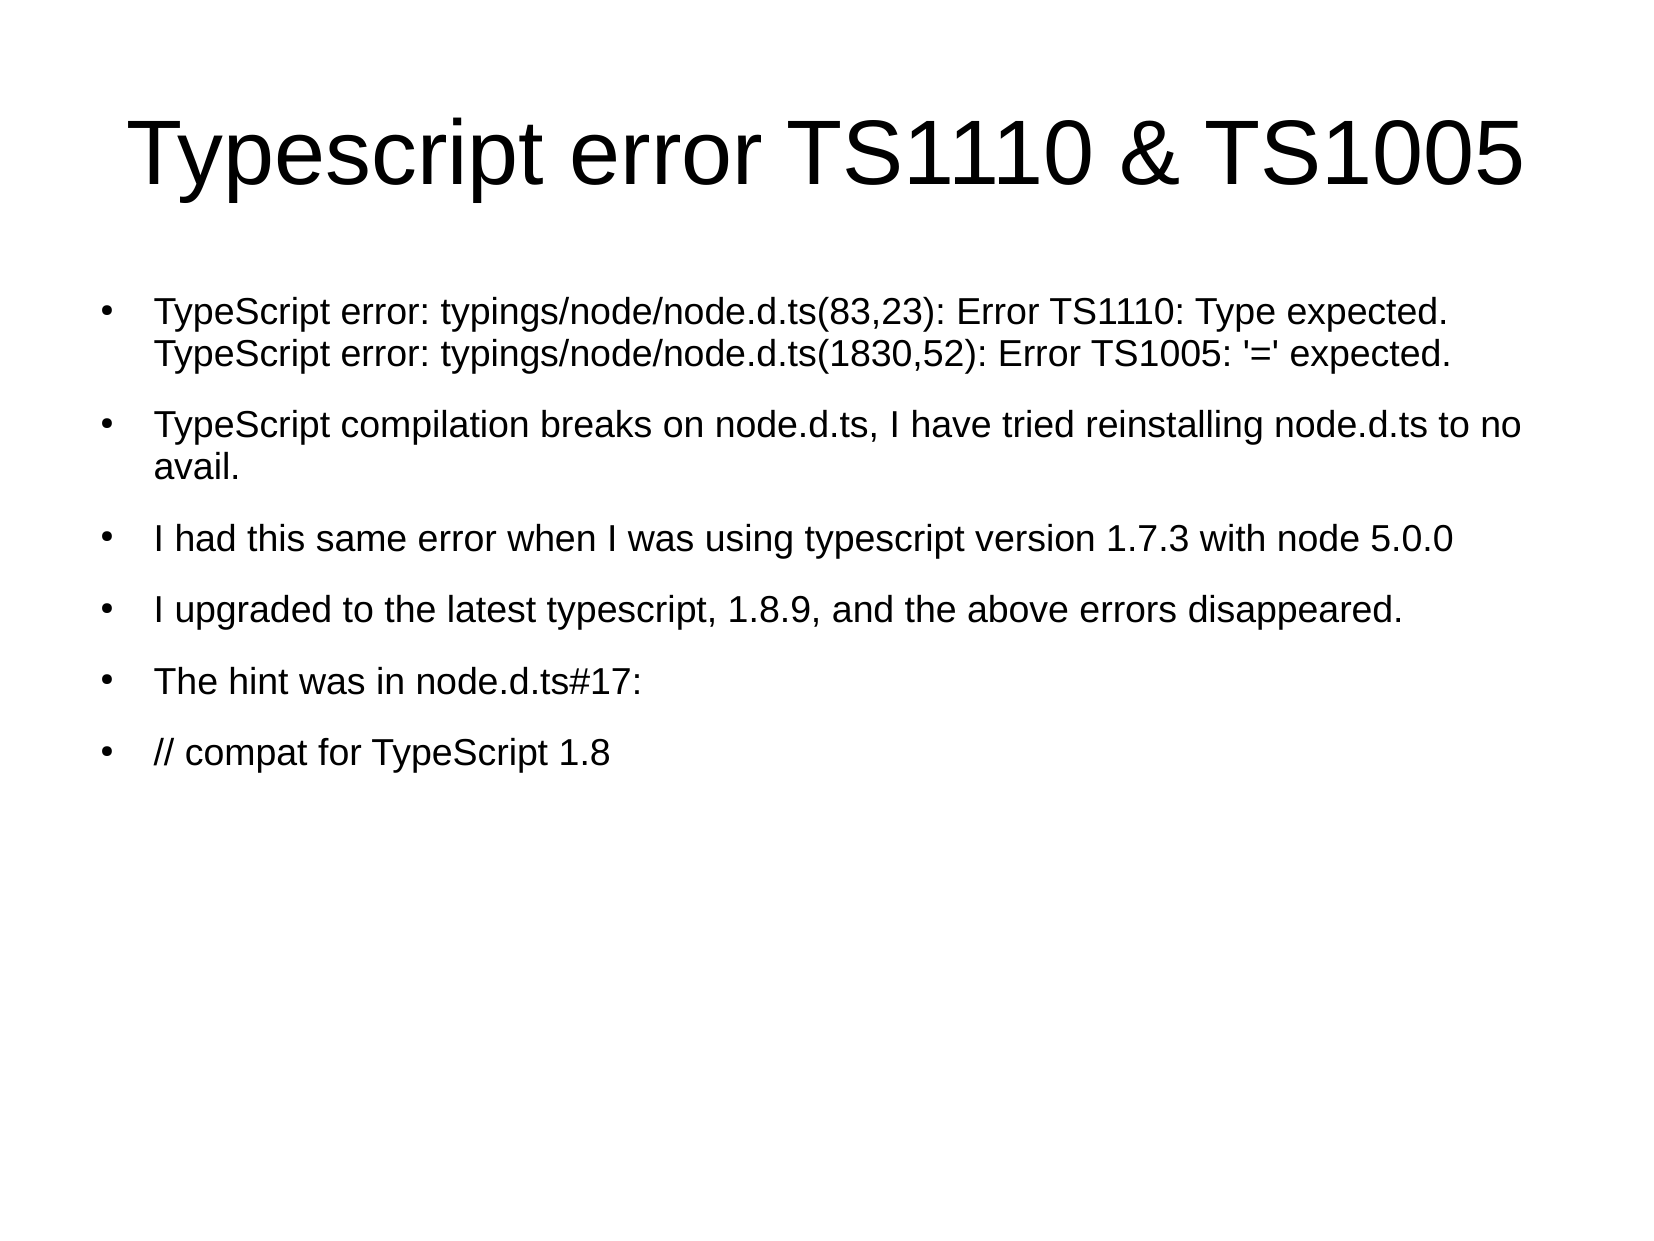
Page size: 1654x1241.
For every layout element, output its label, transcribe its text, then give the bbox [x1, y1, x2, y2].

list TypeScript error: typings/node/node.d.ts(83,23): Error TS1110: Type expected. TypeScript error: typings/node/node.d.ts(1830,52): Error TS1005: '=' expected. TypeScript compilation breaks on node.d.ts, I have tried reinstalling node.d.ts to no avail. I had this same error when I was using typescript version 1.7.3 with node 5.0.0 I upgraded to the latest typescript, 1.8.9, and the above errors disappeared. The hint was in node.d.ts#17: // compat for TypeScript 1.8 [82, 290, 1571, 1010]
title Typescript error TS1110 & TS1005 [82, 49, 1571, 257]
